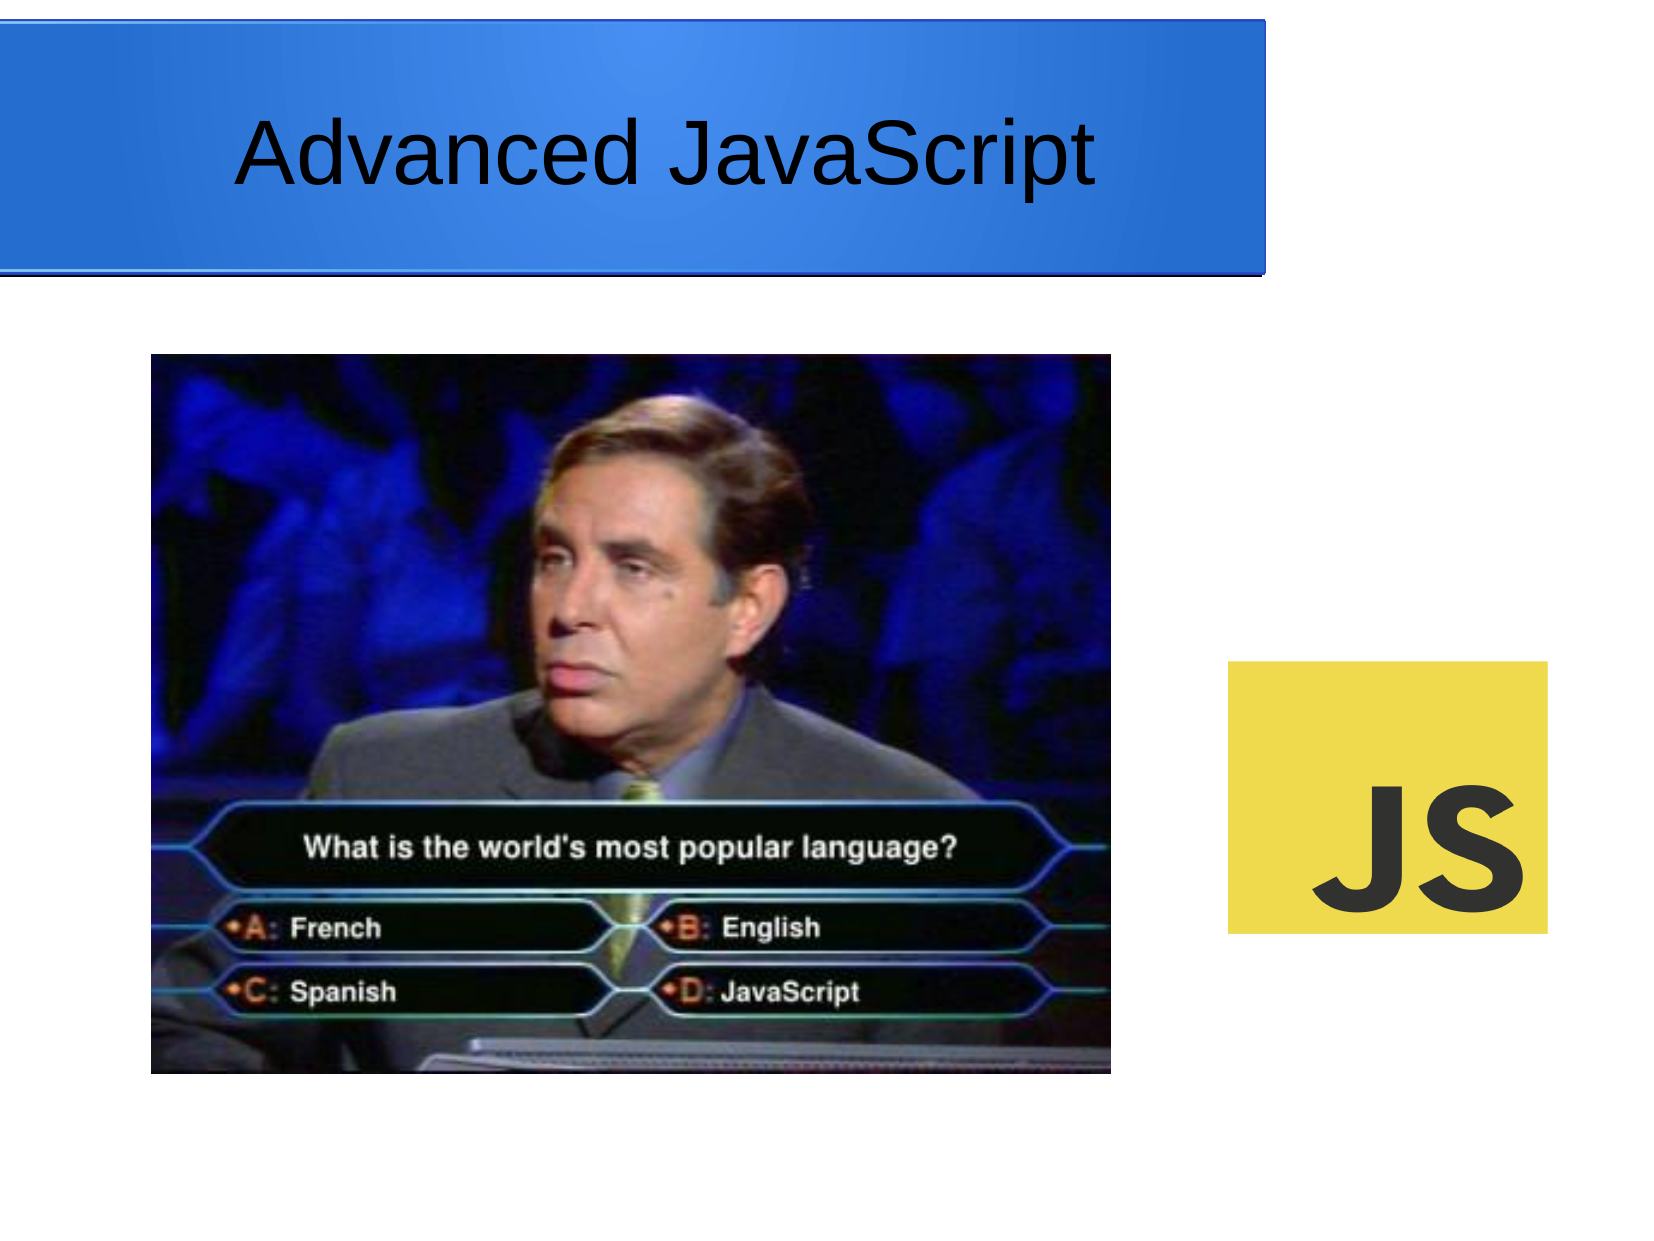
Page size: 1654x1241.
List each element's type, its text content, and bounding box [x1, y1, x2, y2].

title Advanced JavaScript [82, 49, 1250, 257]
picture [1228, 661, 1548, 934]
picture [0, 17, 1270, 282]
picture [151, 354, 1111, 1074]
